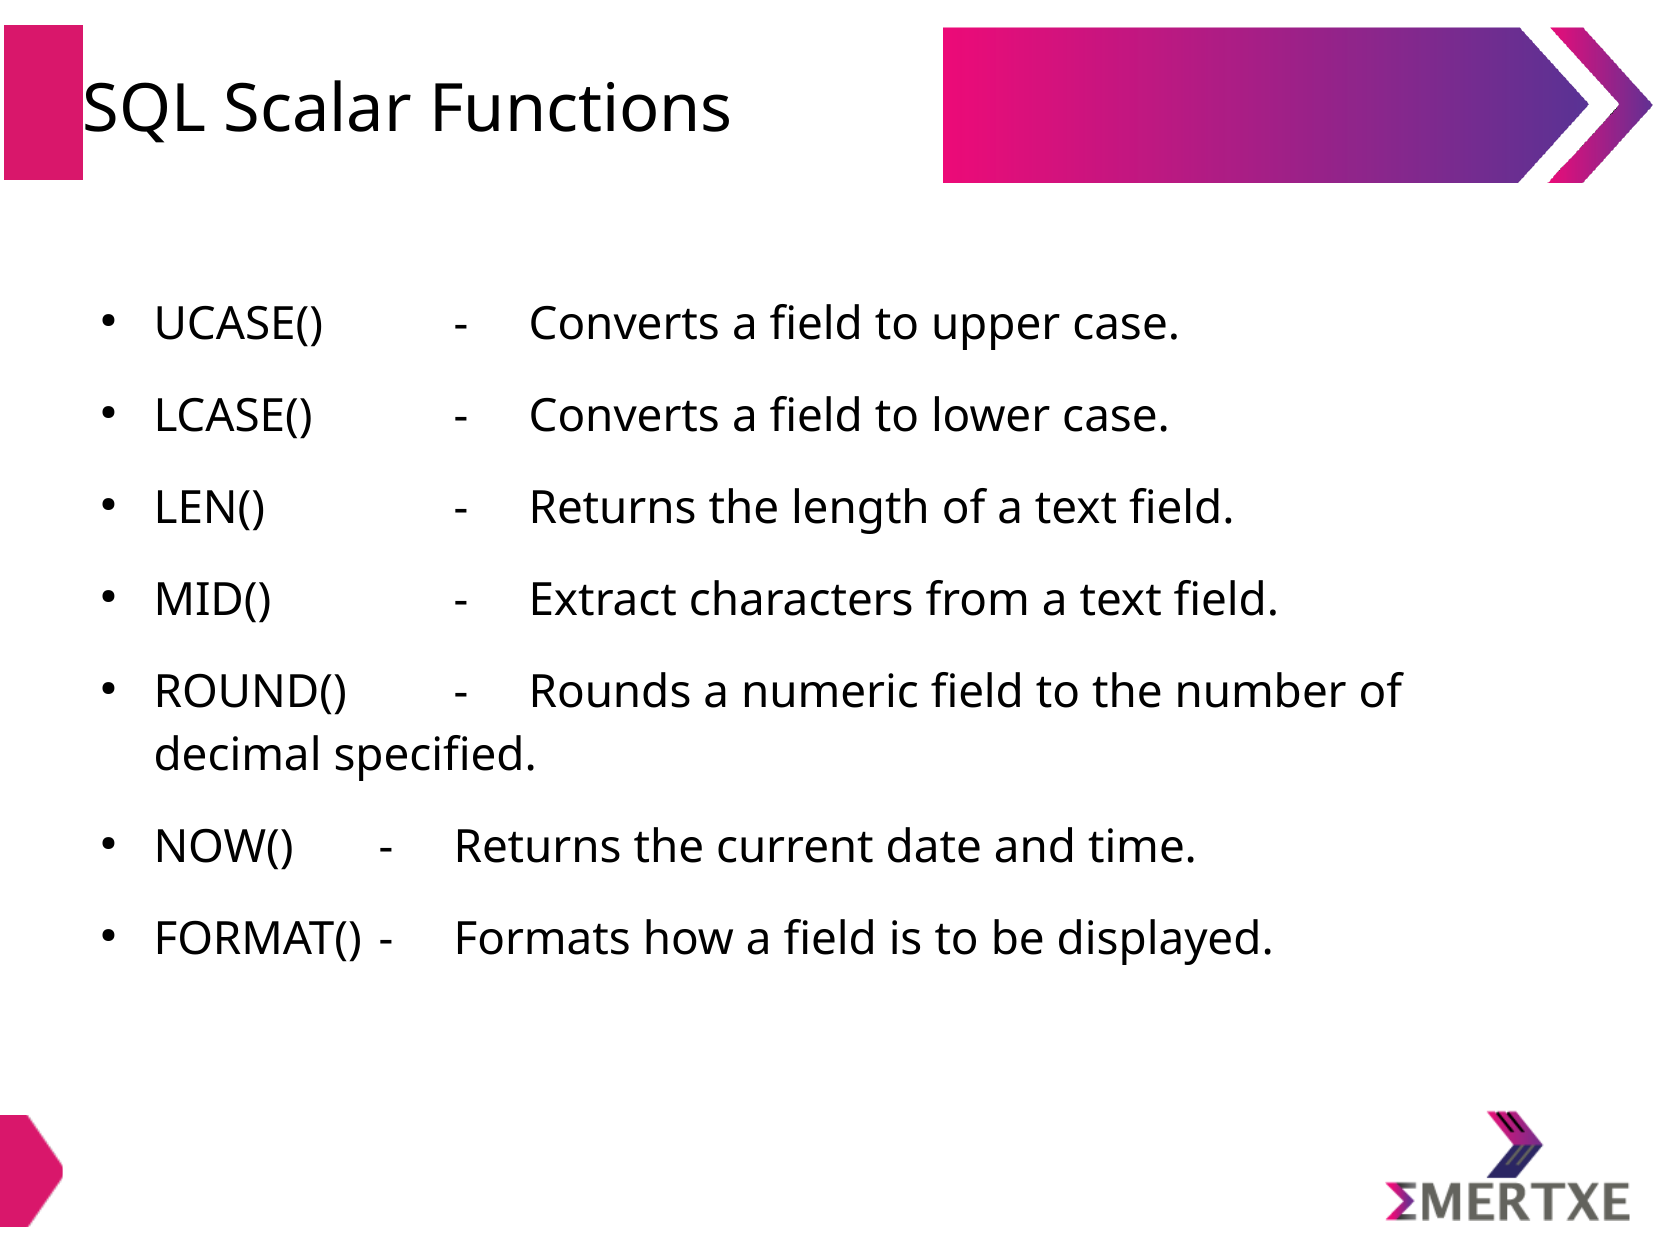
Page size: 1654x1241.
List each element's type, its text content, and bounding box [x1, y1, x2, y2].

picture [1571, 27, 1653, 183]
picture [1385, 1107, 1631, 1221]
title SQL Scalar Functions [82, 2, 1571, 210]
list UCASE() - Converts a field to upper case. LCASE() - Converts a field to lower case. LEN() - Returns the length of a text field. MID() - Extract characters from a text field. ROUND() - Rounds a numeric field to the number of decimal specified. NOW() - Returns the current date and time. FORMAT() - Formats how a field is to be displayed. [82, 290, 1571, 1010]
